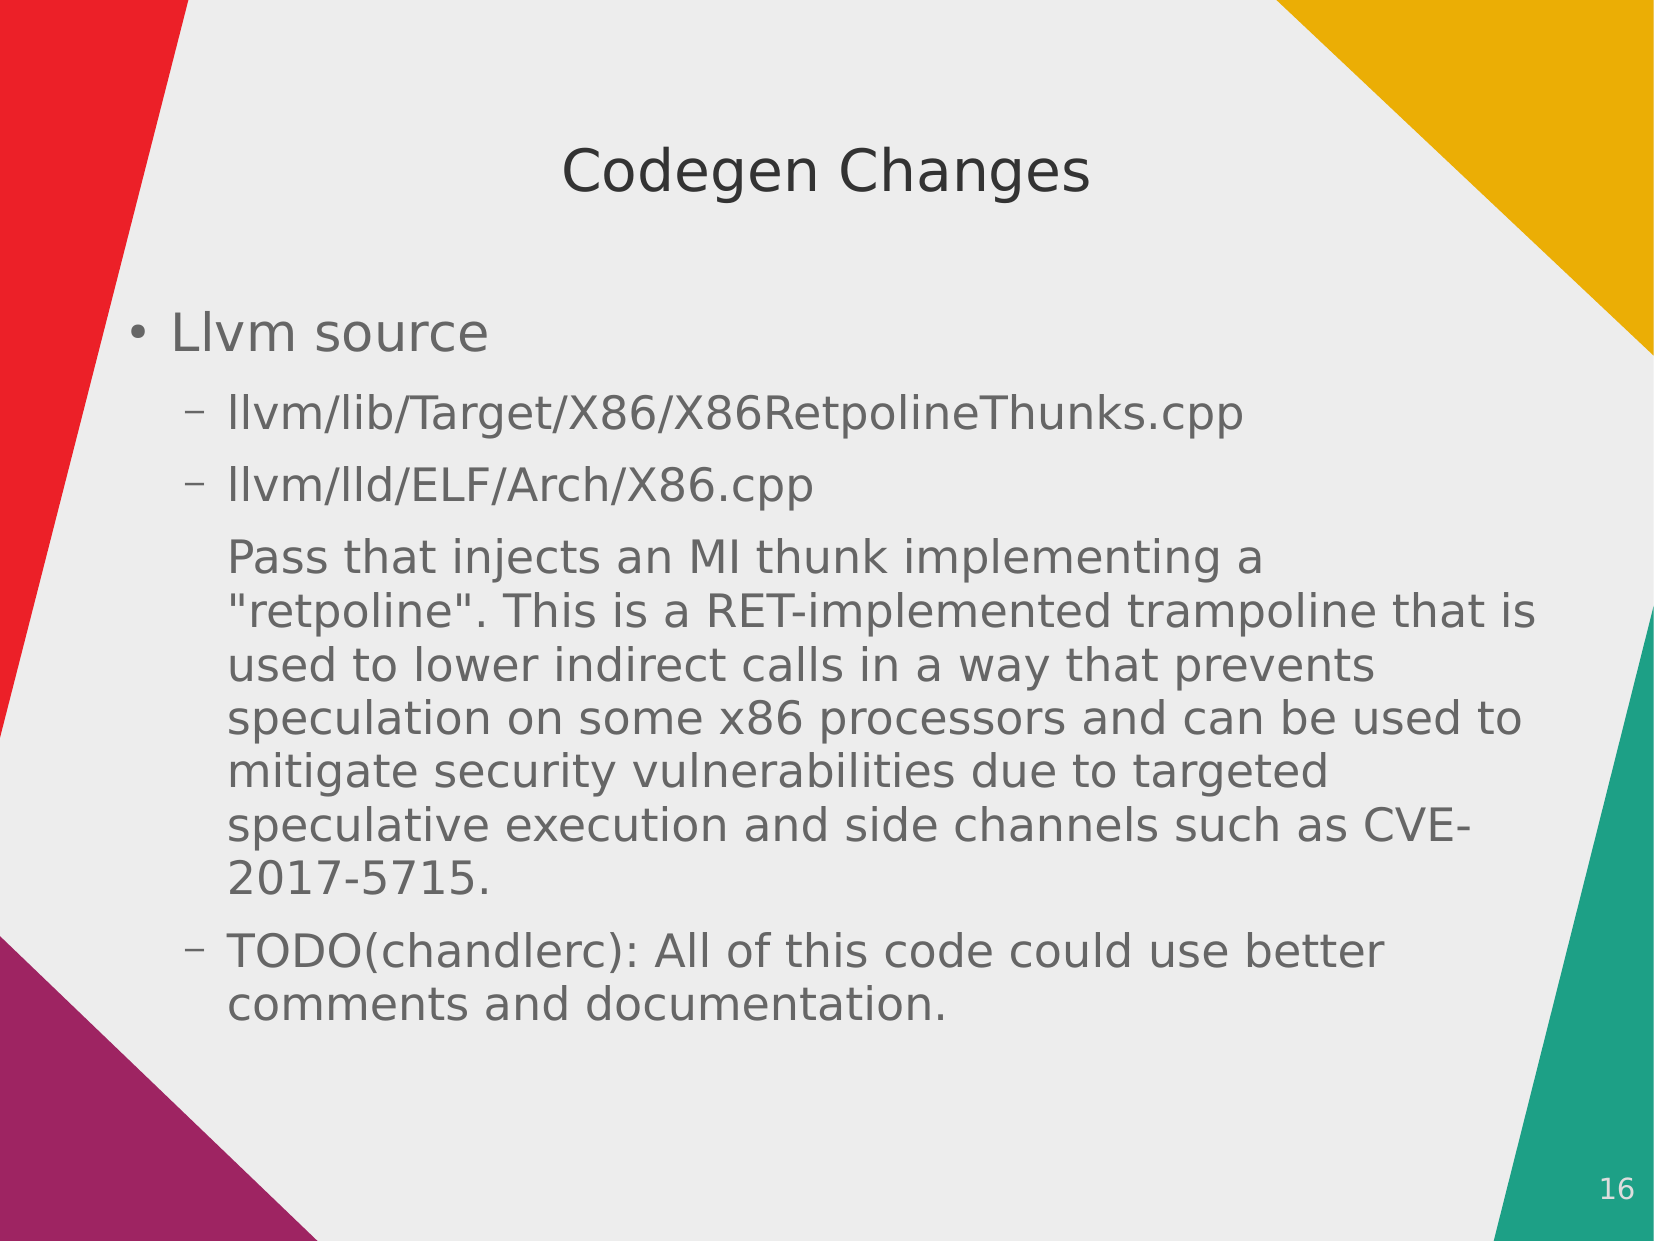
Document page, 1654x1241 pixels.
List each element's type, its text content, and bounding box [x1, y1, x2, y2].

list Llvm source llvm/lib/Target/X86/X86RetpolineThunks.cpp llvm/lld/ELF/Arch/X86.cpp Pass that injects an MI thunk implementing a "retpoline". This is a RET-implemented trampoline that is used to lower indirect calls in a way that prevents speculation on some x86 processors and can be used to mitigate security vulnerabilities due to targeted speculative execution and side channels such as CVE-2017-5715. TODO(chandlerc): All of this code could use better comments and documentation. [114, 302, 1539, 1033]
title Codegen Changes [114, 73, 1539, 271]
